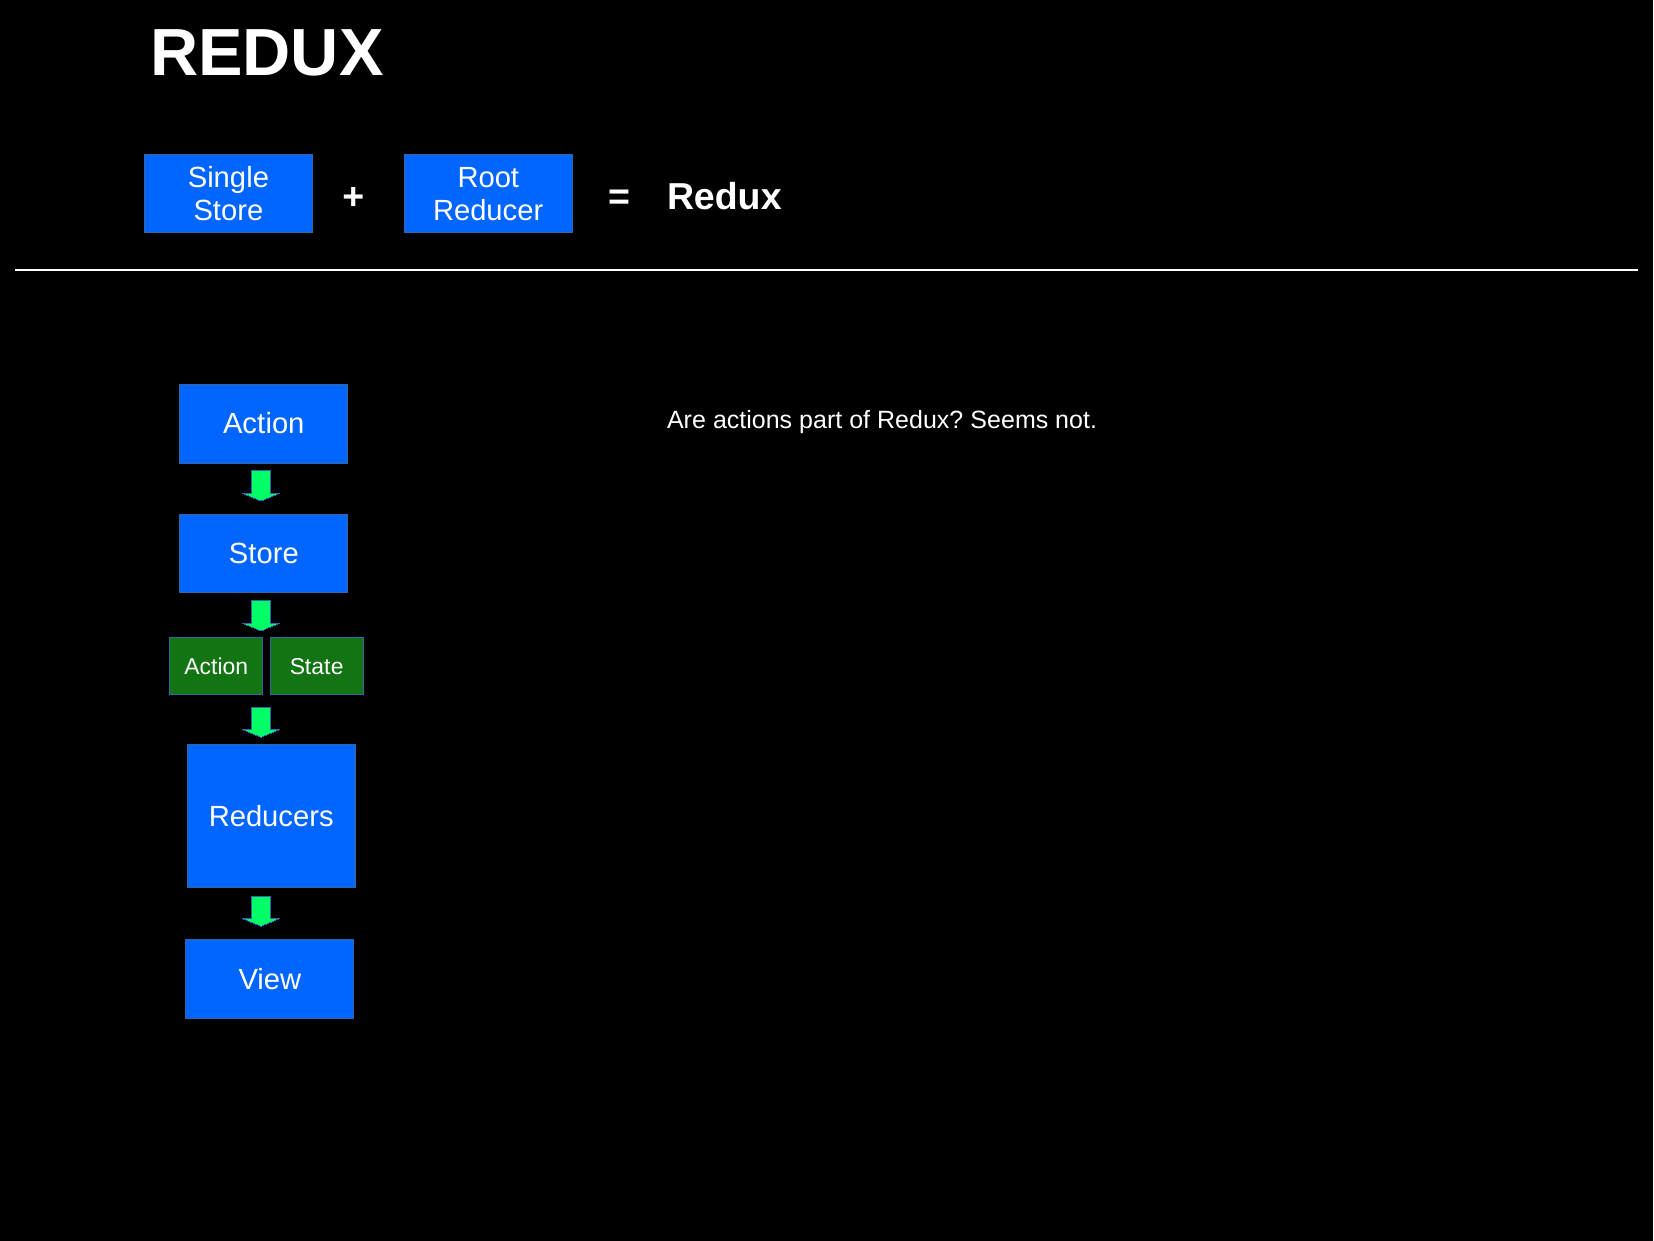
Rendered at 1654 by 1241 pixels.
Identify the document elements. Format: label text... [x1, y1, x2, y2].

text_box [242, 470, 280, 501]
text_box Action [169, 637, 263, 695]
text_box Are actions part of Redux? Seems not. [667, 405, 1111, 462]
text_box Root Reducer [404, 154, 573, 233]
text_box [242, 896, 280, 927]
text_box Redux [667, 175, 904, 218]
text_box [242, 707, 280, 738]
text_box Store [179, 514, 348, 593]
text_box REDUX [150, 15, 1501, 90]
text_box View [185, 939, 354, 1019]
text_box Action [179, 384, 348, 464]
text_box Single Store [144, 154, 313, 233]
text_box + [342, 175, 373, 218]
text_box State [270, 637, 364, 695]
text_box [242, 600, 280, 631]
text_box = [608, 175, 639, 218]
text_box Reducers [187, 744, 356, 888]
